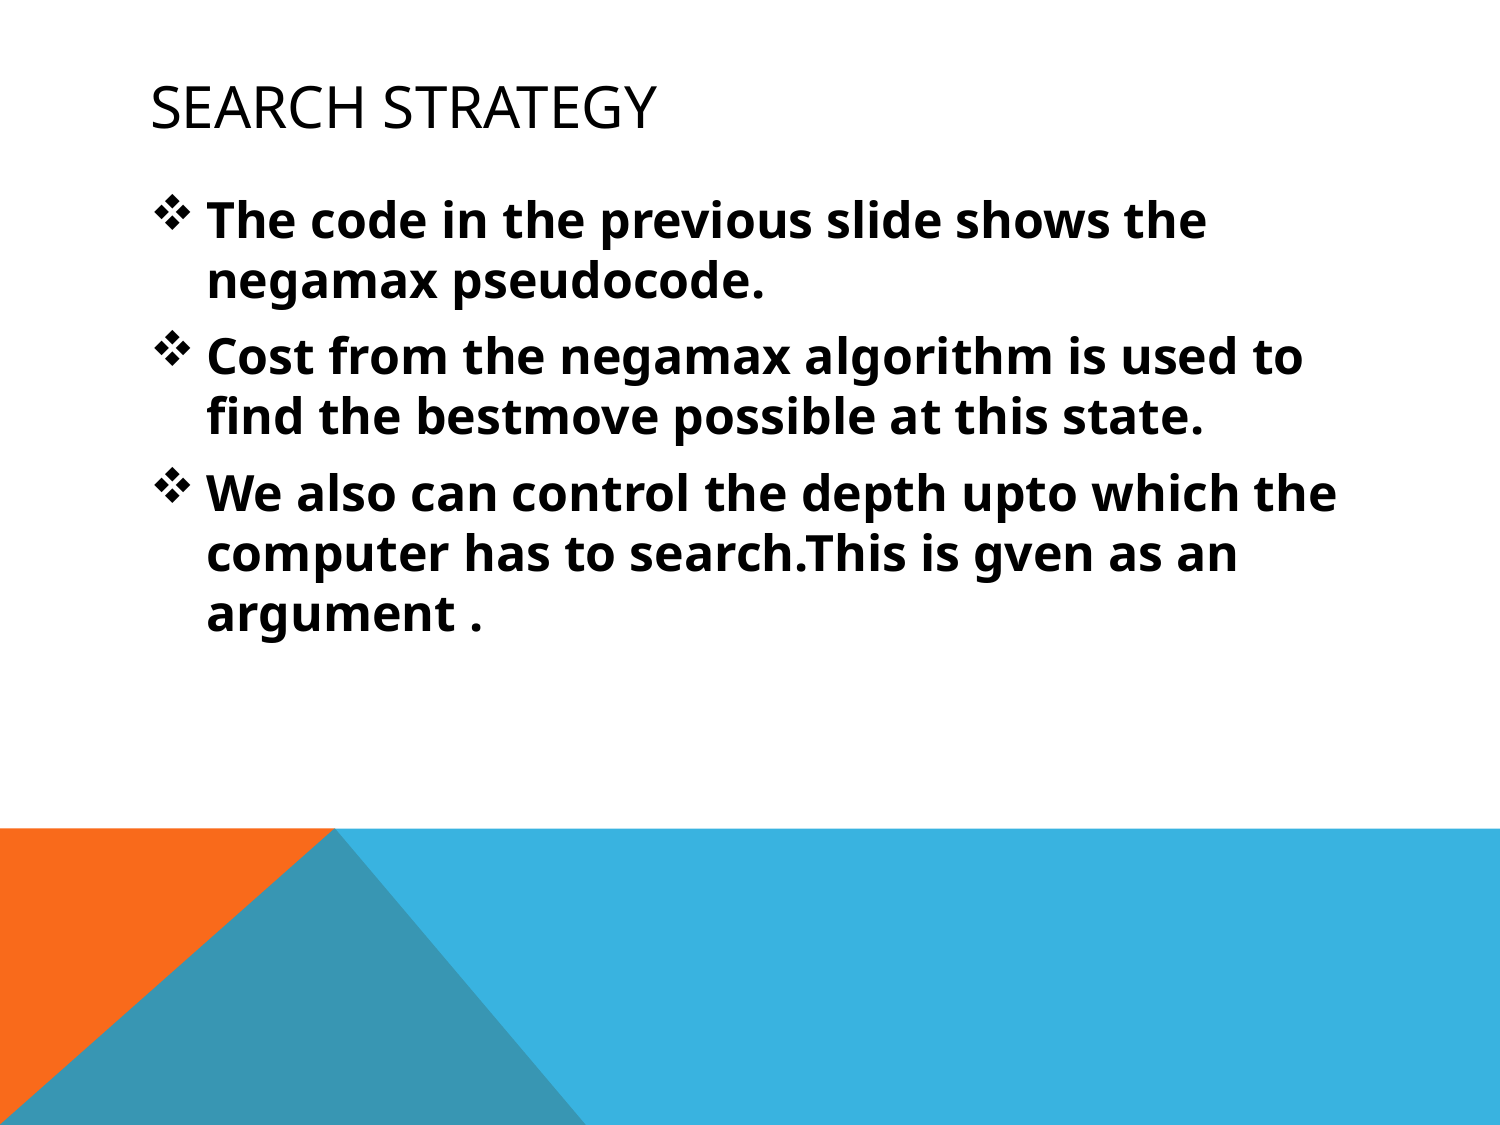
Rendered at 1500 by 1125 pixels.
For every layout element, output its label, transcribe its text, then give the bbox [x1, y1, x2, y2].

title Search STRATEGY [135, 60, 1369, 150]
list The code in the previous slide shows the negamax pseudocode. Cost from the negamax algorithm is used to find the bestmove possible at this state. We also can control the depth upto which the computer has to search.This is gven as an argument . [135, 180, 1369, 768]
